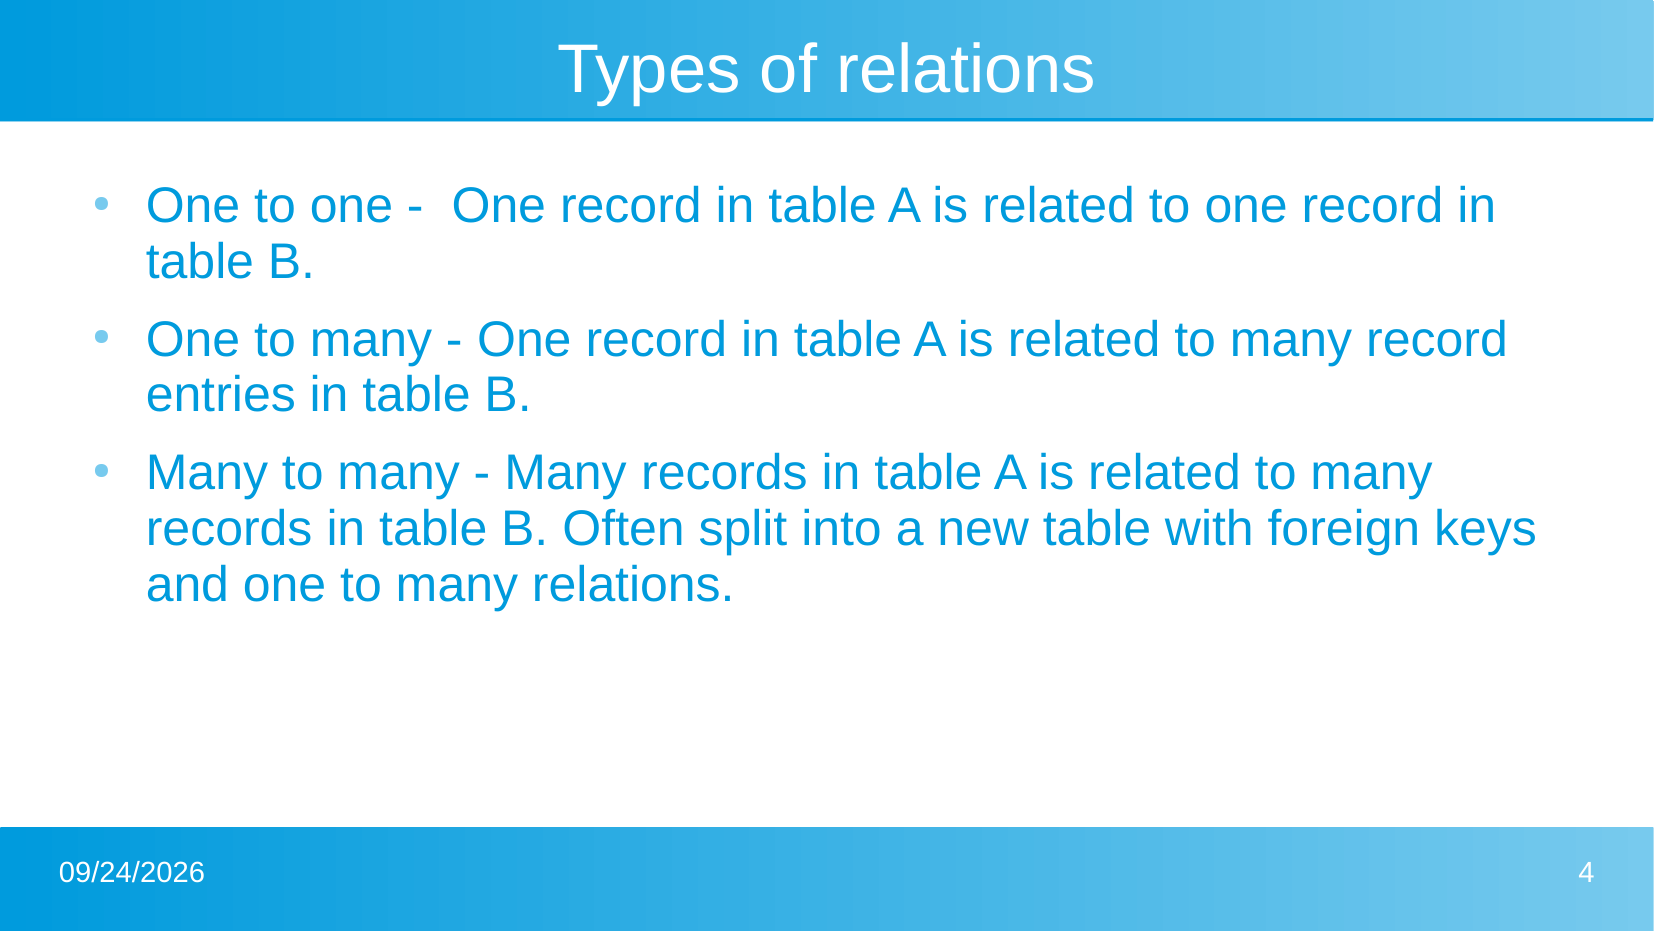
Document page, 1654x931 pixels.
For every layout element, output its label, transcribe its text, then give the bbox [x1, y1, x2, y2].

title Types of relations [59, 29, 1595, 108]
list One to one - One record in table A is related to one record in table B. One to many - One record in table A is related to many record entries in table B. Many to many - Many records in table A is related to many records in table B. Often split into a new table with foreign keys and one to many relations. [75, 177, 1611, 768]
